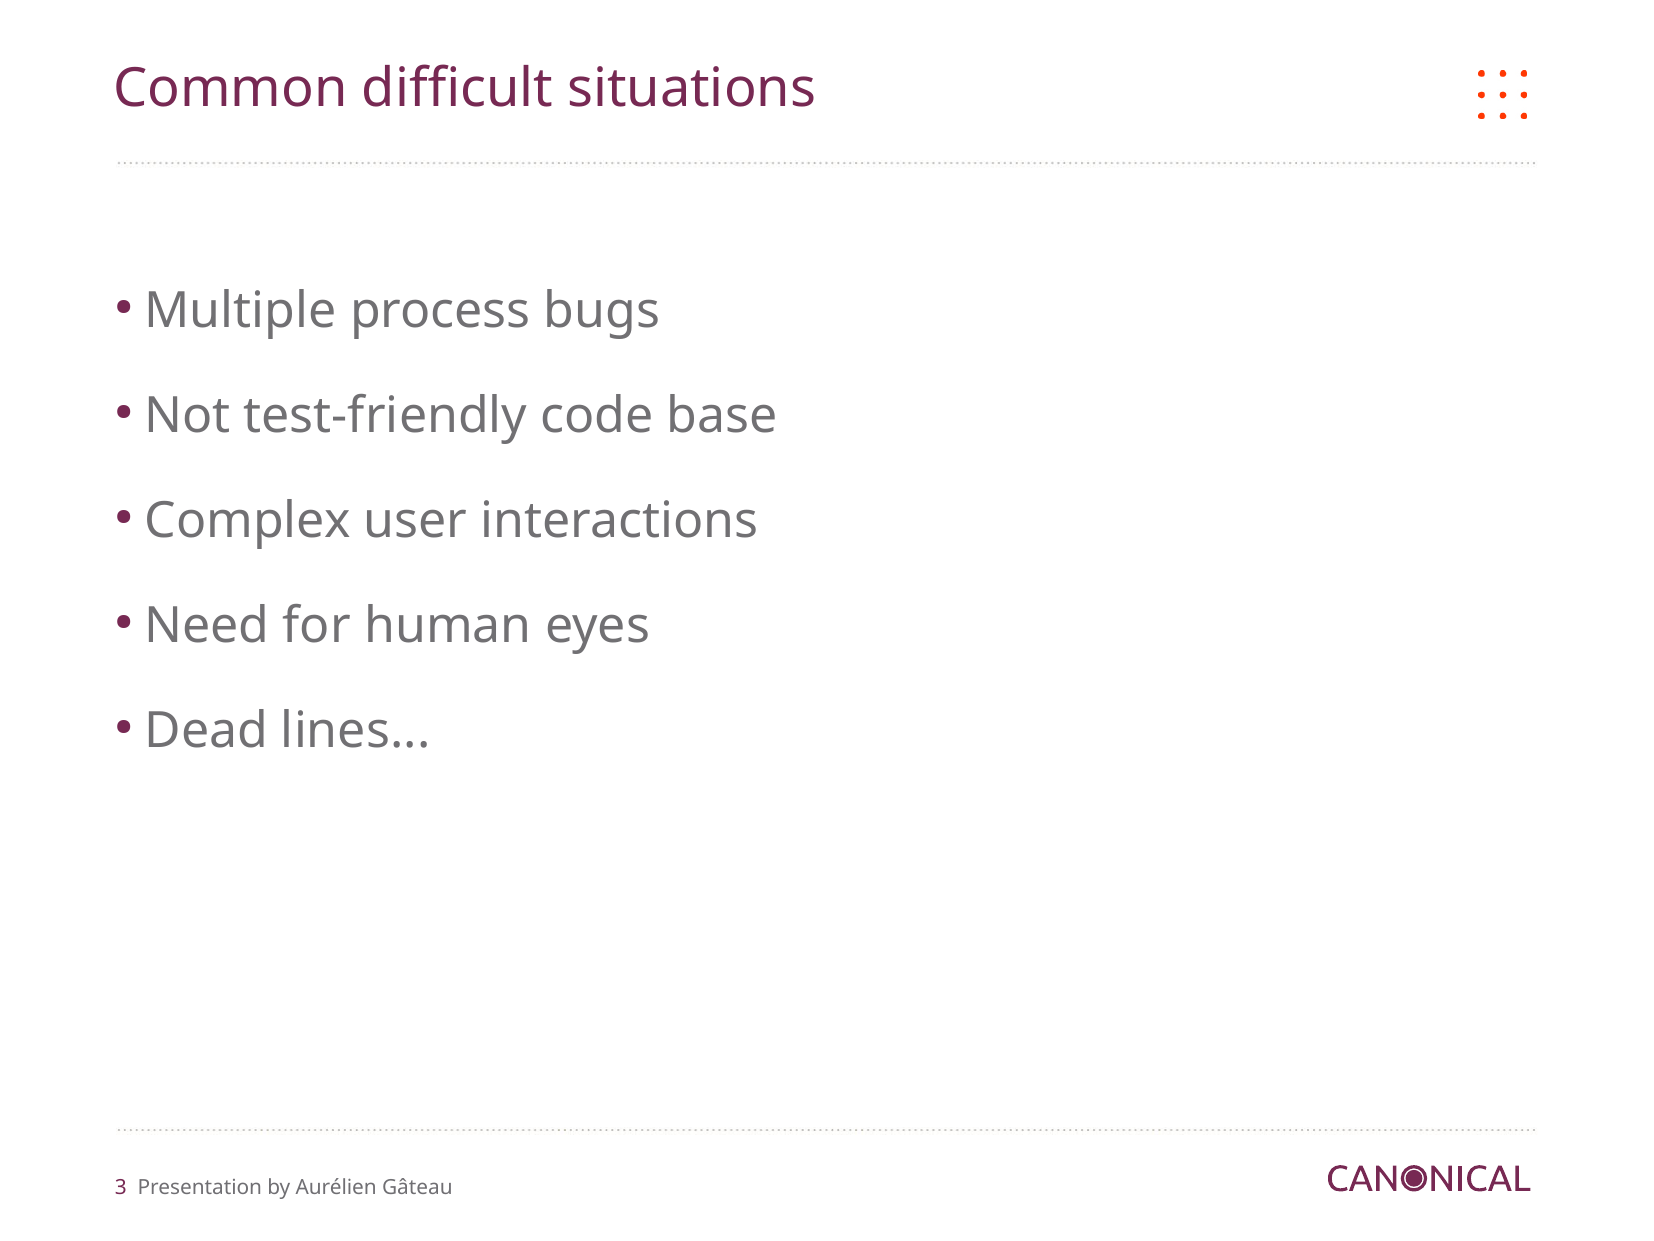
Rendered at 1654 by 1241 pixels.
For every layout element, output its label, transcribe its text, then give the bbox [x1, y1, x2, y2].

picture [116, 1128, 1539, 1135]
list Multiple process bugs Not test-friendly code base Complex user interactions Need for human eyes Dead lines... [115, 256, 1540, 1076]
picture [116, 160, 1539, 168]
title Common difficult situations [113, 55, 1382, 117]
picture [1478, 70, 1527, 119]
